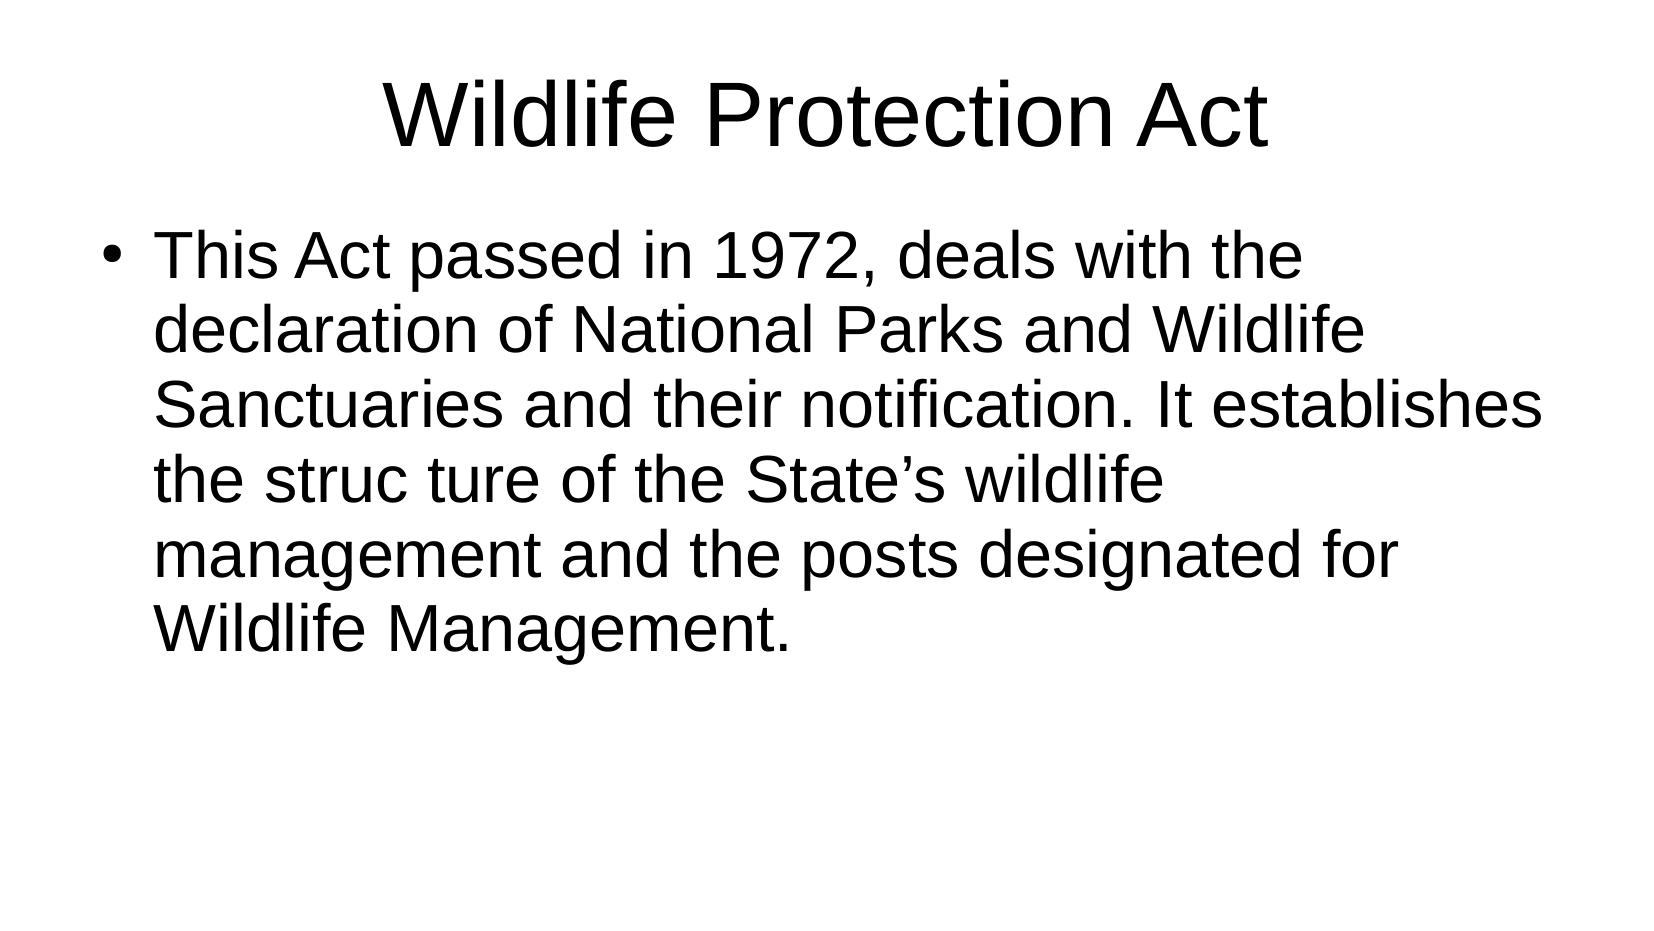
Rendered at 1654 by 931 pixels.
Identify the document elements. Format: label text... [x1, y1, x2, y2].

list This Act passed in 1972, deals with the declaration of National Parks and Wildlife Sanctuaries and their notification. It establishes the struc ture of the State’s wildlife management and the posts designated for Wildlife Management. [82, 217, 1571, 758]
title Wildlife Protection Act [82, 37, 1571, 193]
